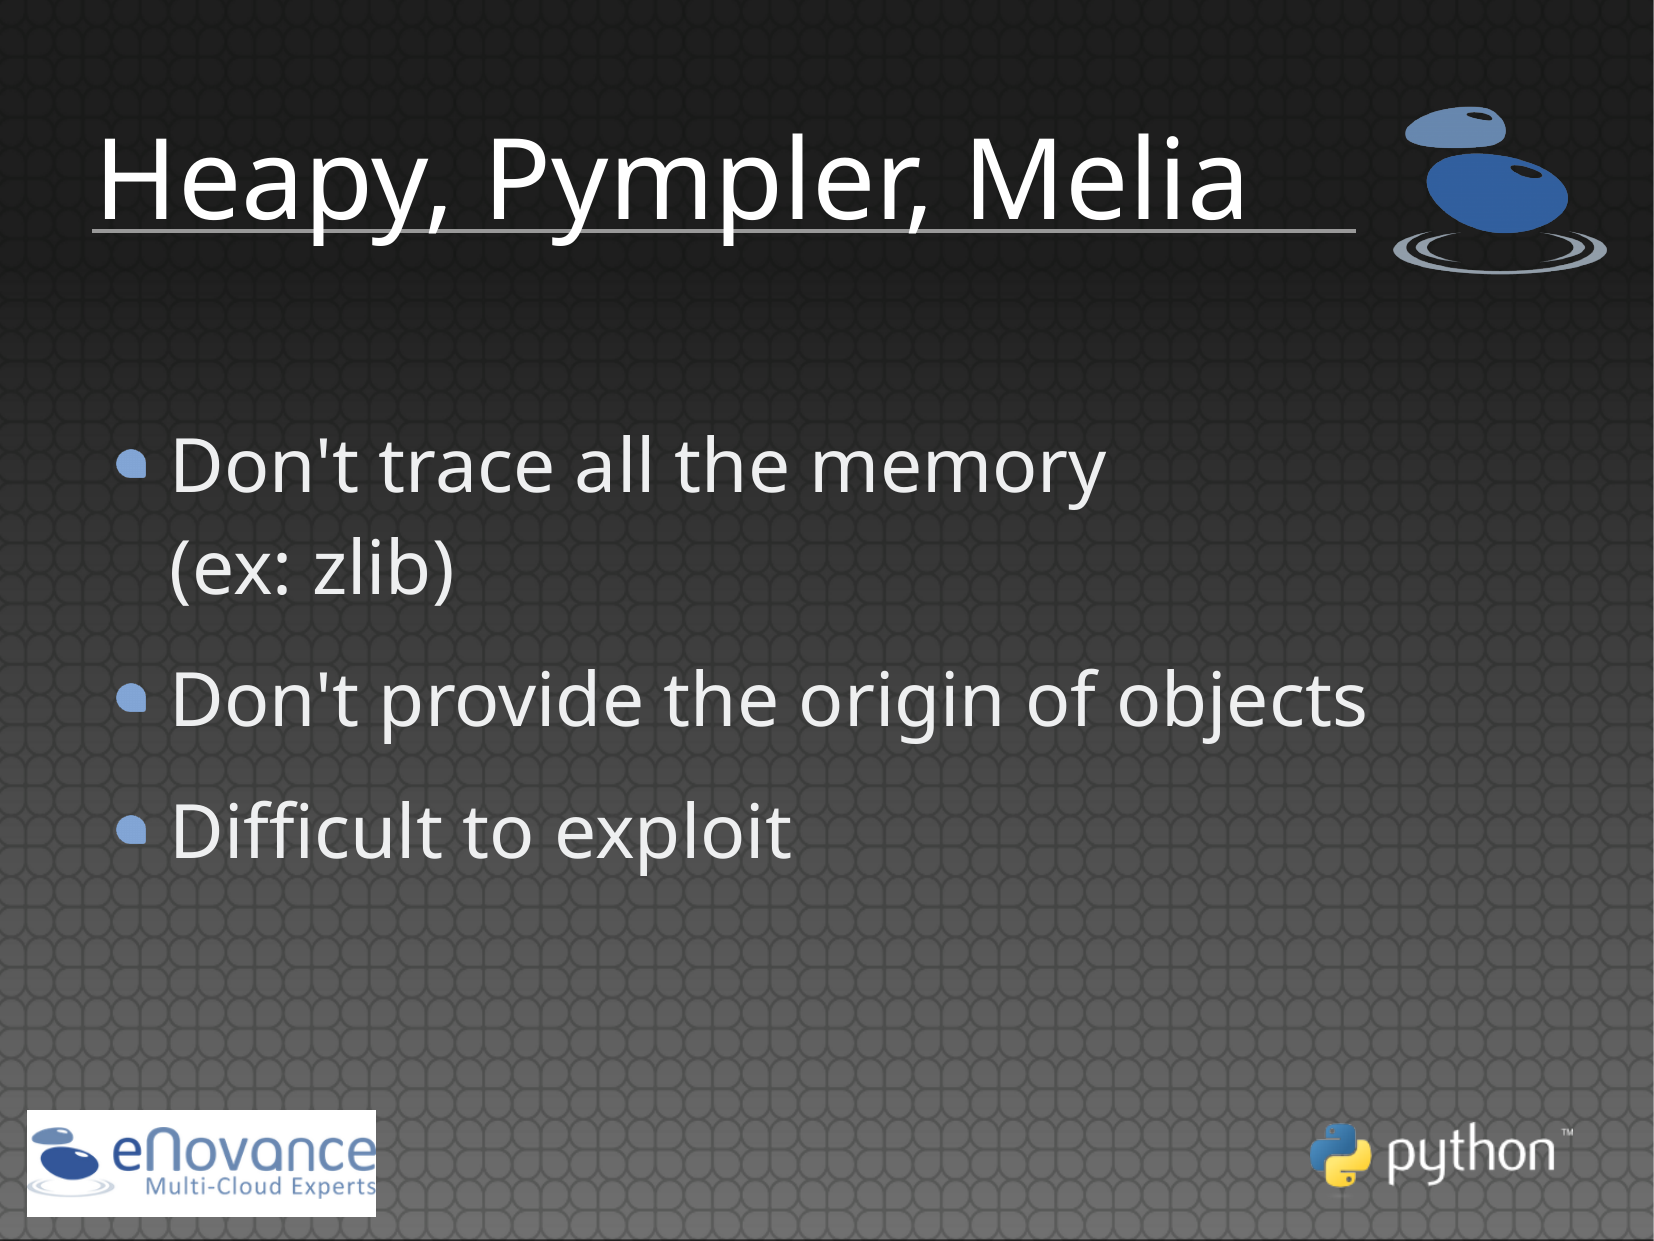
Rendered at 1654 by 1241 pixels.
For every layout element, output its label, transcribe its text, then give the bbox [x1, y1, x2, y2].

list Don't trace all the memory (ex: zlib) Don't provide the origin of objects Difficult to exploit [98, 412, 1503, 1089]
title Heapy, Pympler, Melia [94, 100, 1426, 251]
picture [0, 0, 1654, 1241]
